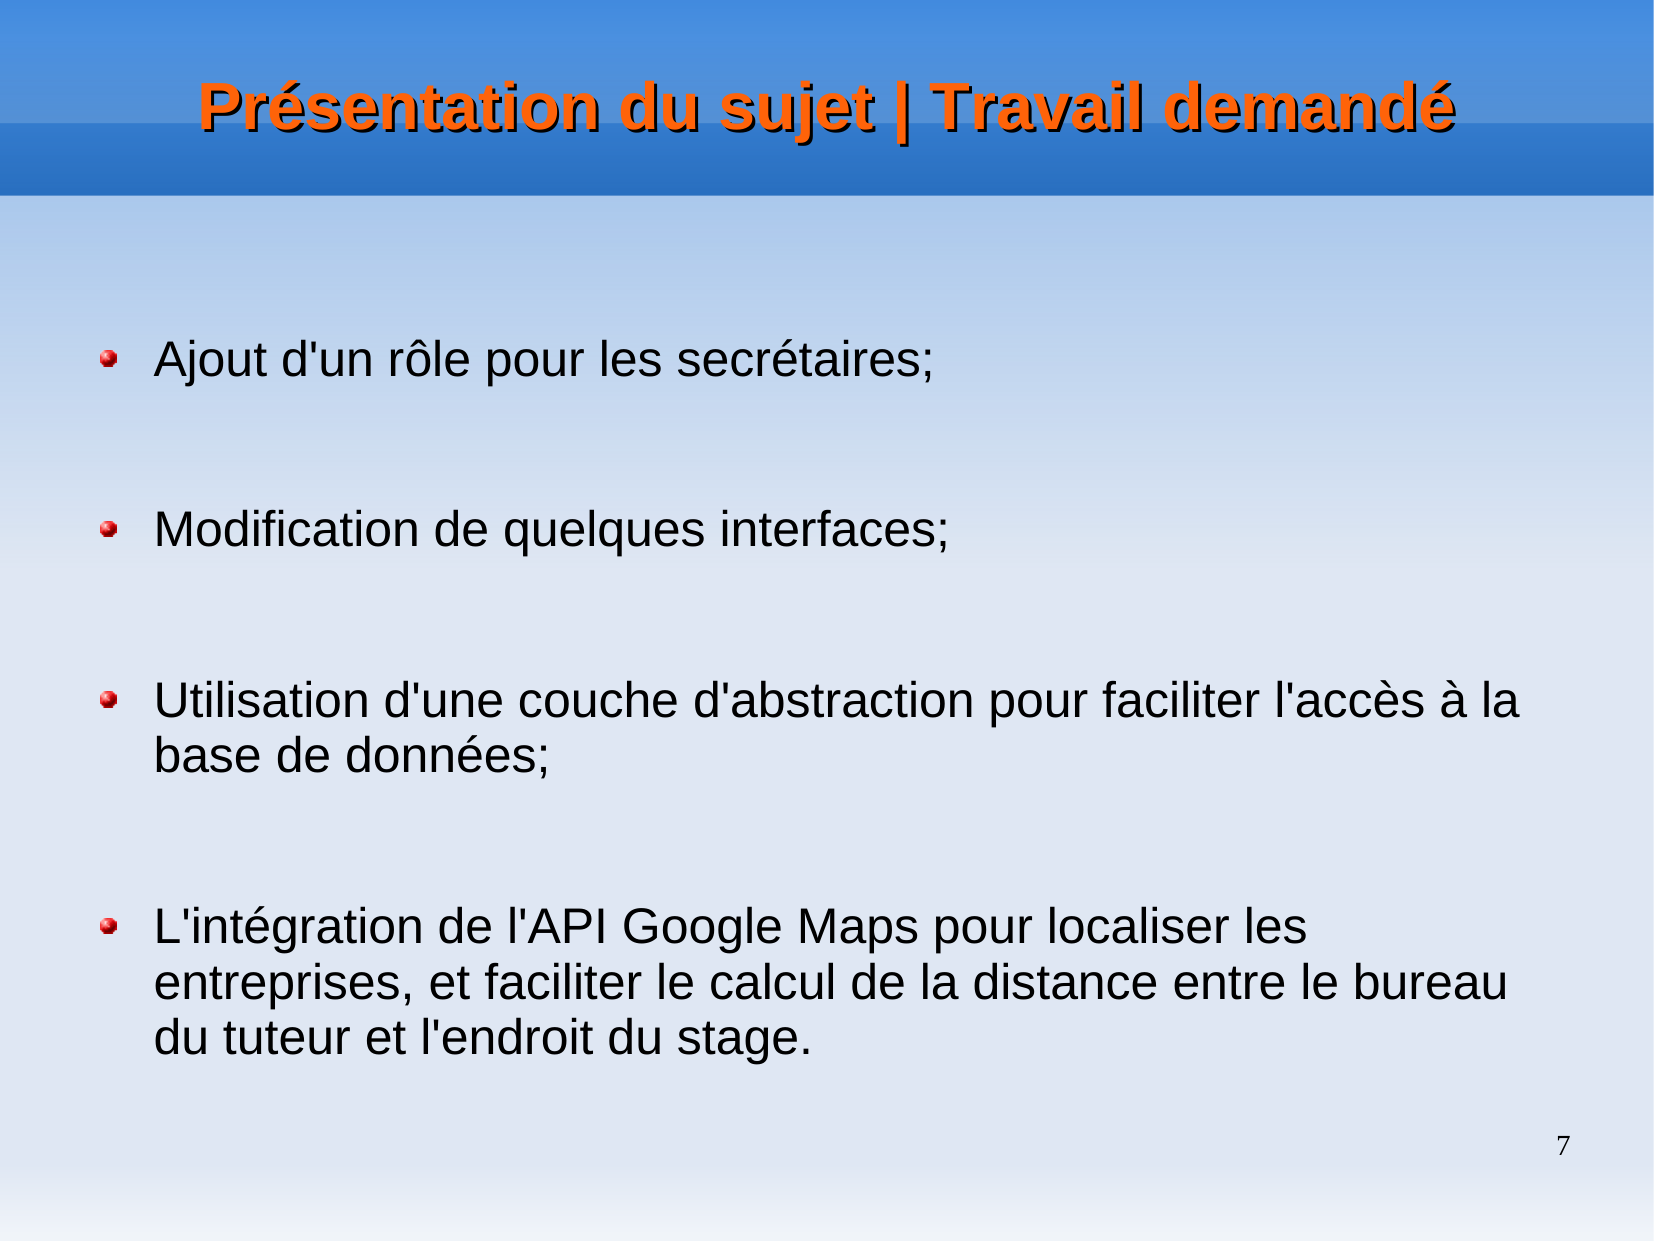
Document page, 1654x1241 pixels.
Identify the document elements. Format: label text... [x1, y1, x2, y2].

title Présentation du sujet | Travail demandé [23, 35, 1630, 178]
list Ajout d'un rôle pour les secrétaires; Modification de quelques interfaces; Utilisation d'une couche d'abstraction pour faciliter l'accès à la base de données; L'intégration de l'API Google Maps pour localiser les entreprises, et faciliter le calcul de la distance entre le bureau du tuteur et l'endroit du stage. [82, 330, 1571, 1109]
picture [0, 0, 1654, 1241]
